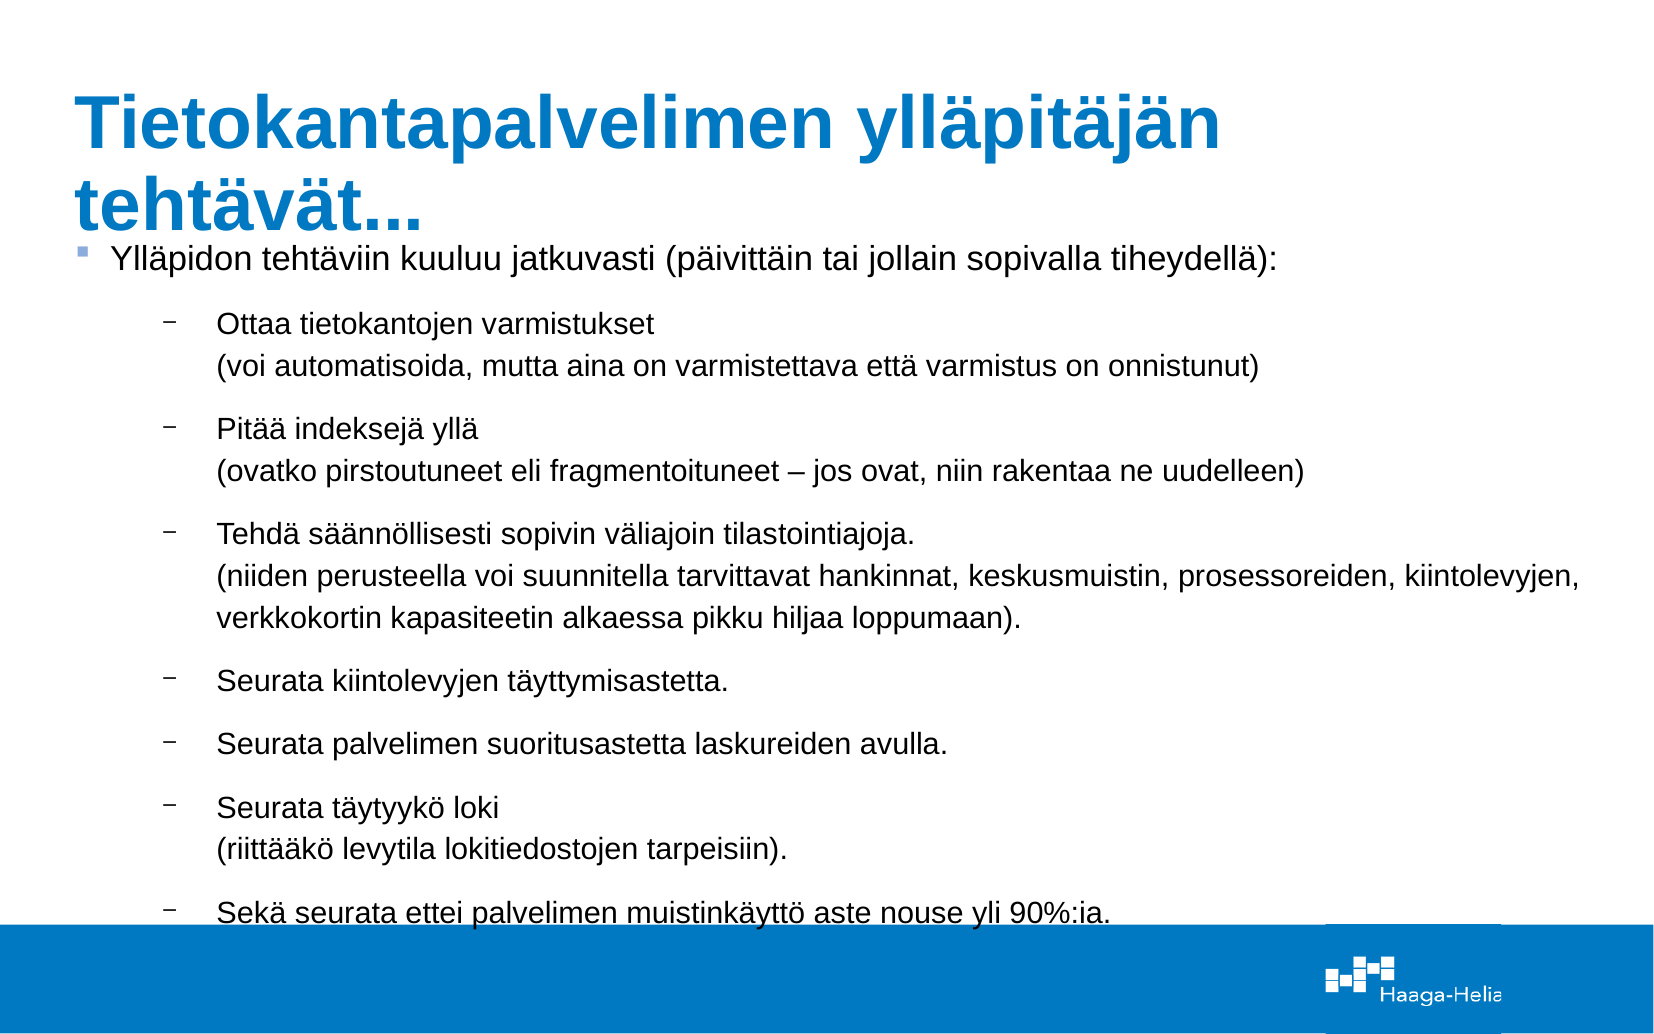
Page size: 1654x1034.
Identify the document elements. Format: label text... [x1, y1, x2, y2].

list Ylläpidon tehtäviin kuuluu jatkuvasti (päivittäin tai jollain sopivalla tiheydellä): Ottaa tietokantojen varmistukset (voi automatisoida, mutta aina on varmistettava että varmistus on onnistunut) Pitää indeksejä yllä (ovatko pirstoutuneet eli fragmentoituneet – jos ovat, niin rakentaa ne uudelleen) Tehdä säännöllisesti sopivin väliajoin tilastointiajoja. (niiden perusteella voi suunnitella tarvittavat hankinnat, keskusmuistin, prosessoreiden, kiintolevyjen, verkkokortin kapasiteetin alkaessa pikku hiljaa loppumaan). Seurata kiintolevyjen täyttymisastetta. Seurata palvelimen suoritusastetta laskureiden avulla. Seurata täytyykö loki (riittääkö levytila lokitiedostojen tarpeisiin). Sekä seurata ettei palvelimen muistinkäyttö aste nouse yli 90%:ia. [74, 231, 1584, 894]
title Tietokantapalvelimen ylläpitäjän tehtävät... [74, 82, 1584, 178]
picture [1325, 924, 1502, 1034]
